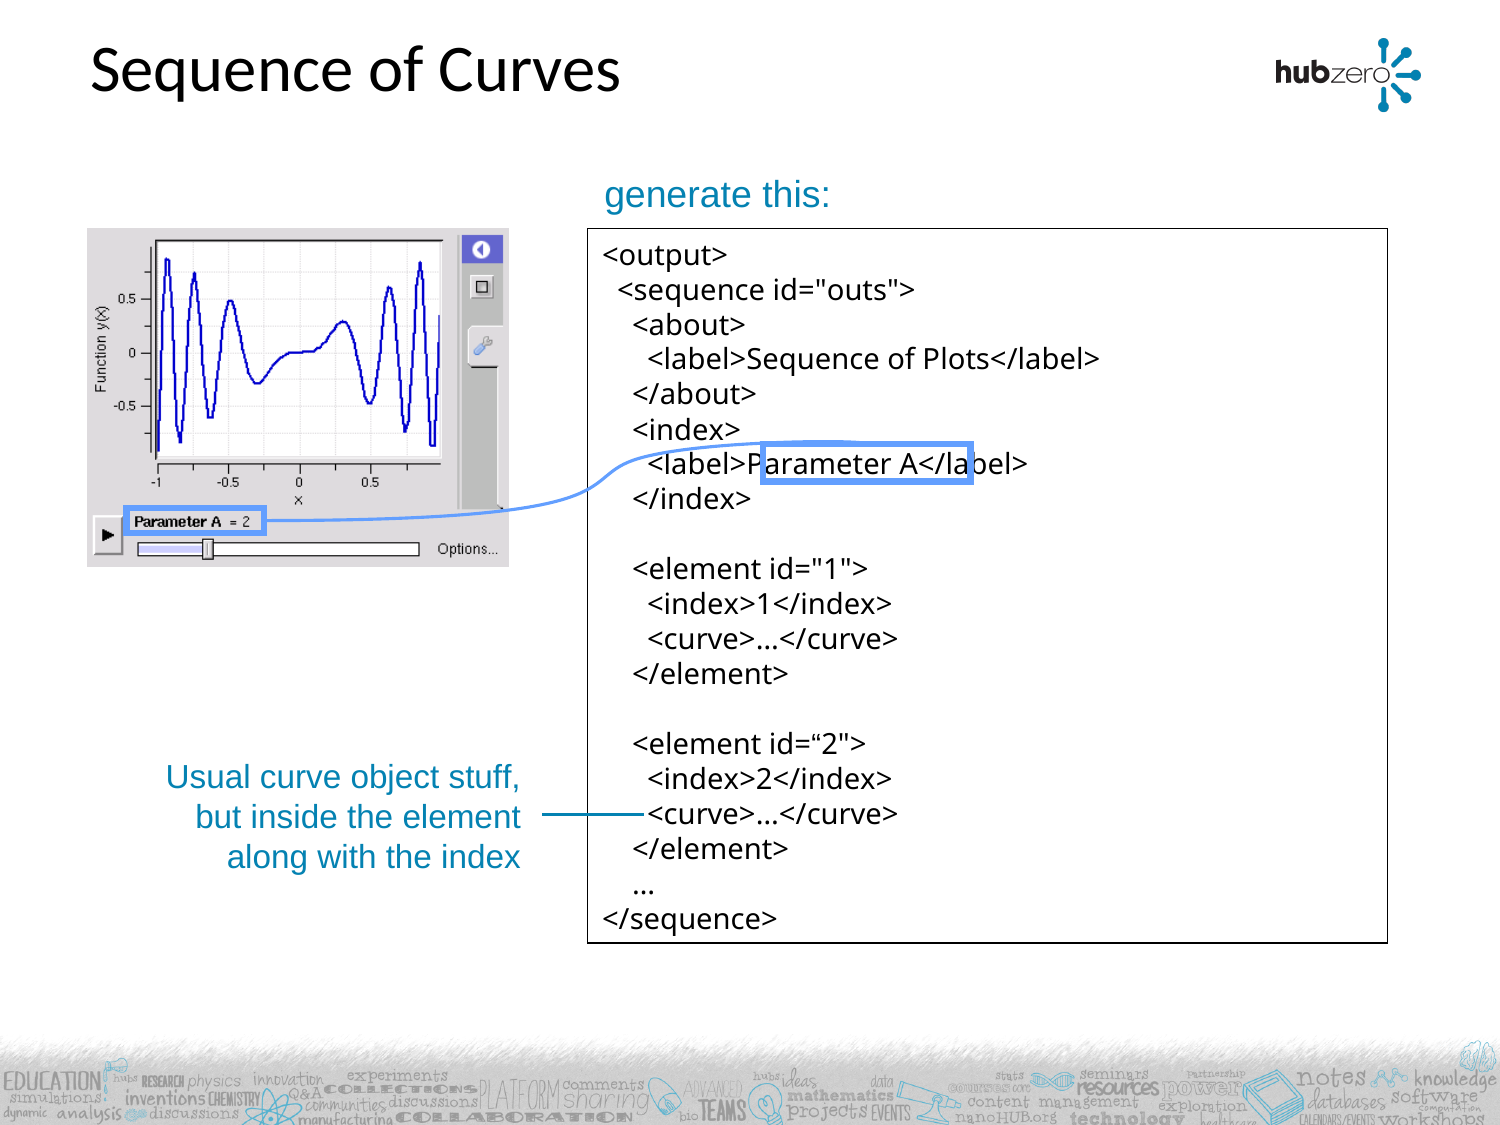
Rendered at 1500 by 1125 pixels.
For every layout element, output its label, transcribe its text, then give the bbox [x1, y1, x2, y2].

text_box <output> <sequence id="outs"> <about> <label>Sequence of Plots</label> </about> <index> <label>Parameter A</label> </index> <element id="1"> <index>1</index> <curve>…</curve> </element> <element id=“2"> <index>2</index> <curve>…</curve> </element> … </sequence> [766, 447, 967, 478]
picture [87, 228, 509, 567]
picture [1272, 35, 1424, 115]
text_box Usual curve object stuff, but inside the element along with the index [150, 747, 537, 883]
text_box Sequence of Curves [75, 12, 1249, 118]
picture [0, 1034, 1500, 1125]
picture [130, 511, 261, 530]
text_box generate this: [589, 162, 847, 223]
text_box <output> <sequence id="outs"> <about> <label>Sequence of Plots</label> </about> <index> <label>Parameter A</label> </index> <element id="1"> <index>1</index> <curve>…</curve> </element> <element id=“2"> <index>2</index> <curve>…</curve> </element> … </sequence> [587, 228, 1388, 943]
